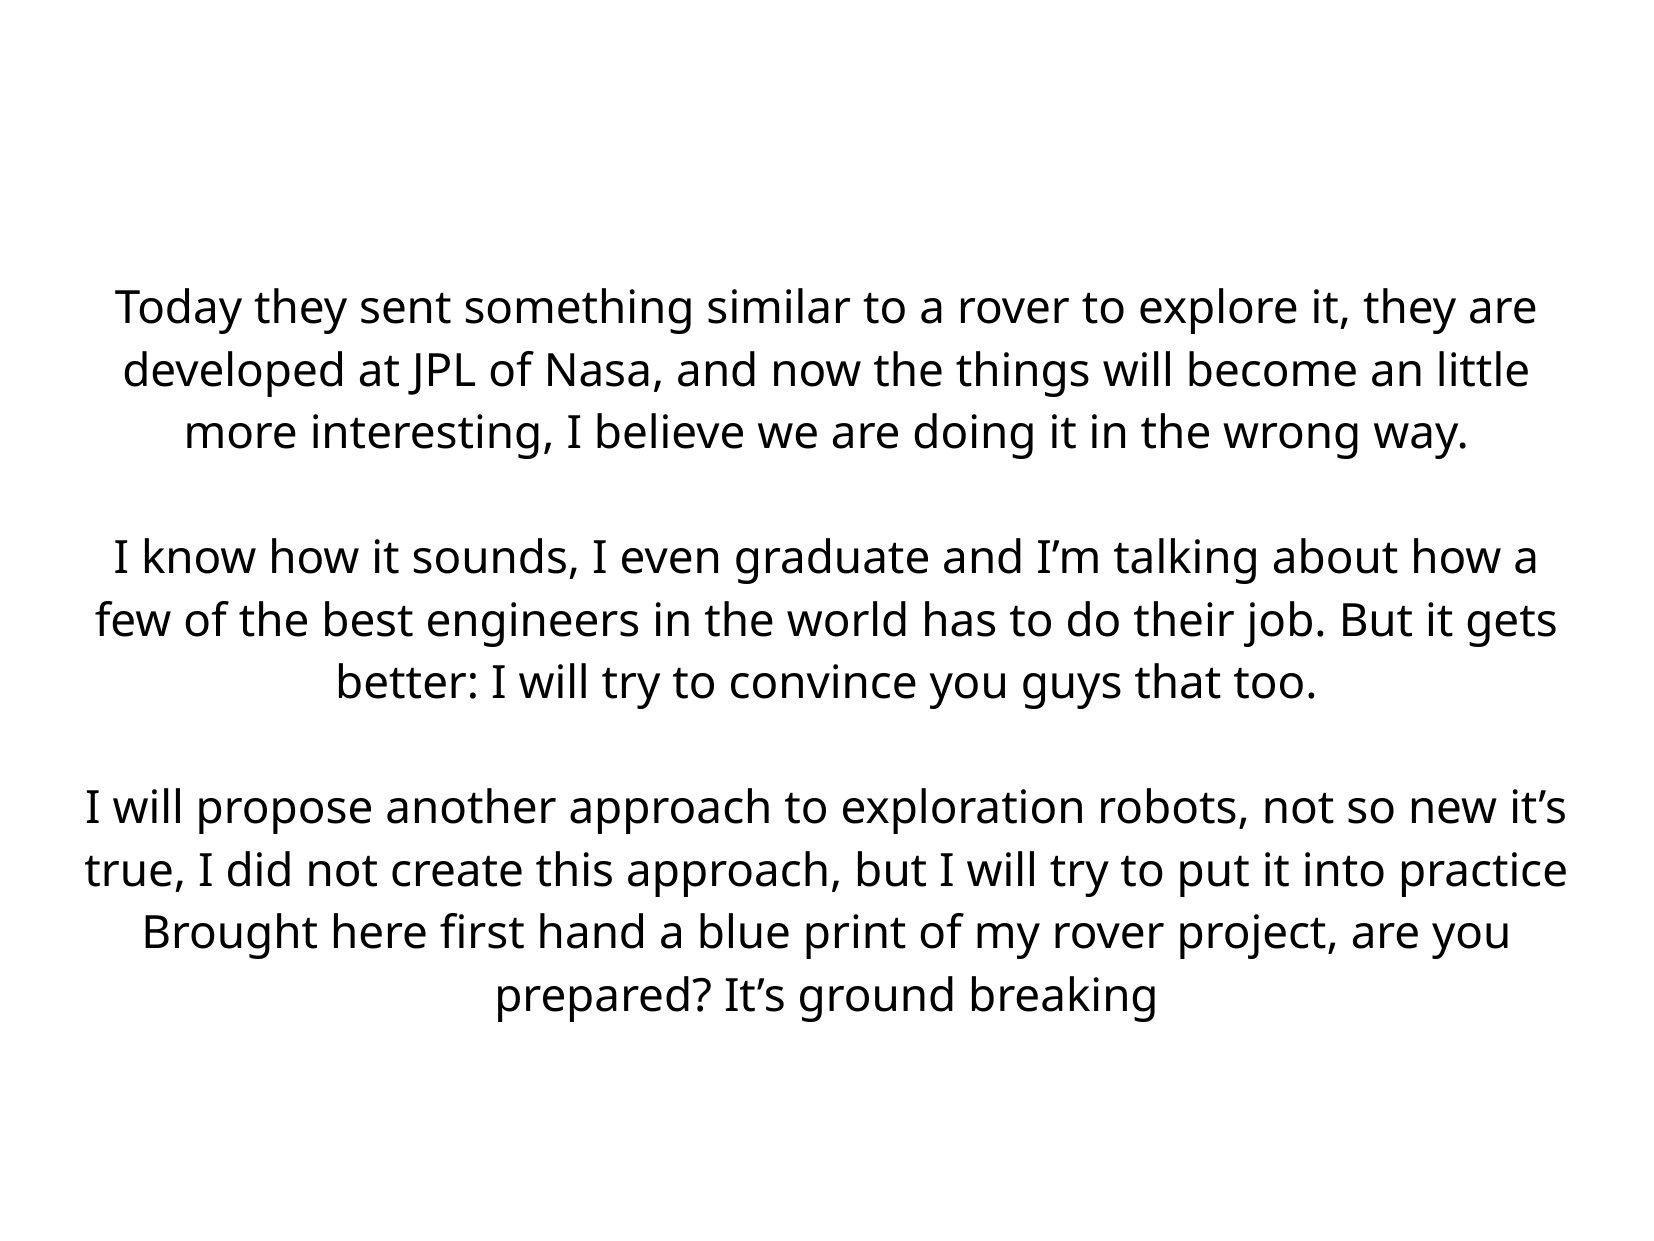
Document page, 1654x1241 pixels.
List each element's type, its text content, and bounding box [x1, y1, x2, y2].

subtitle Today they sent something similar to a rover to explore it, they are developed at JPL of Nasa, and now the things will become an little more interesting, I believe we are doing it in the wrong way. I know how it sounds, I even graduate and I’m talking about how a few of the best engineers in the world has to do their job. But it gets better: I will try to convince you guys that too. I will propose another approach to exploration robots, not so new it’s true, I did not create this approach, but I will try to put it into practice Brought here first hand a blue print of my rover project, are you prepared? It’s ground breaking [82, 276, 1571, 1023]
